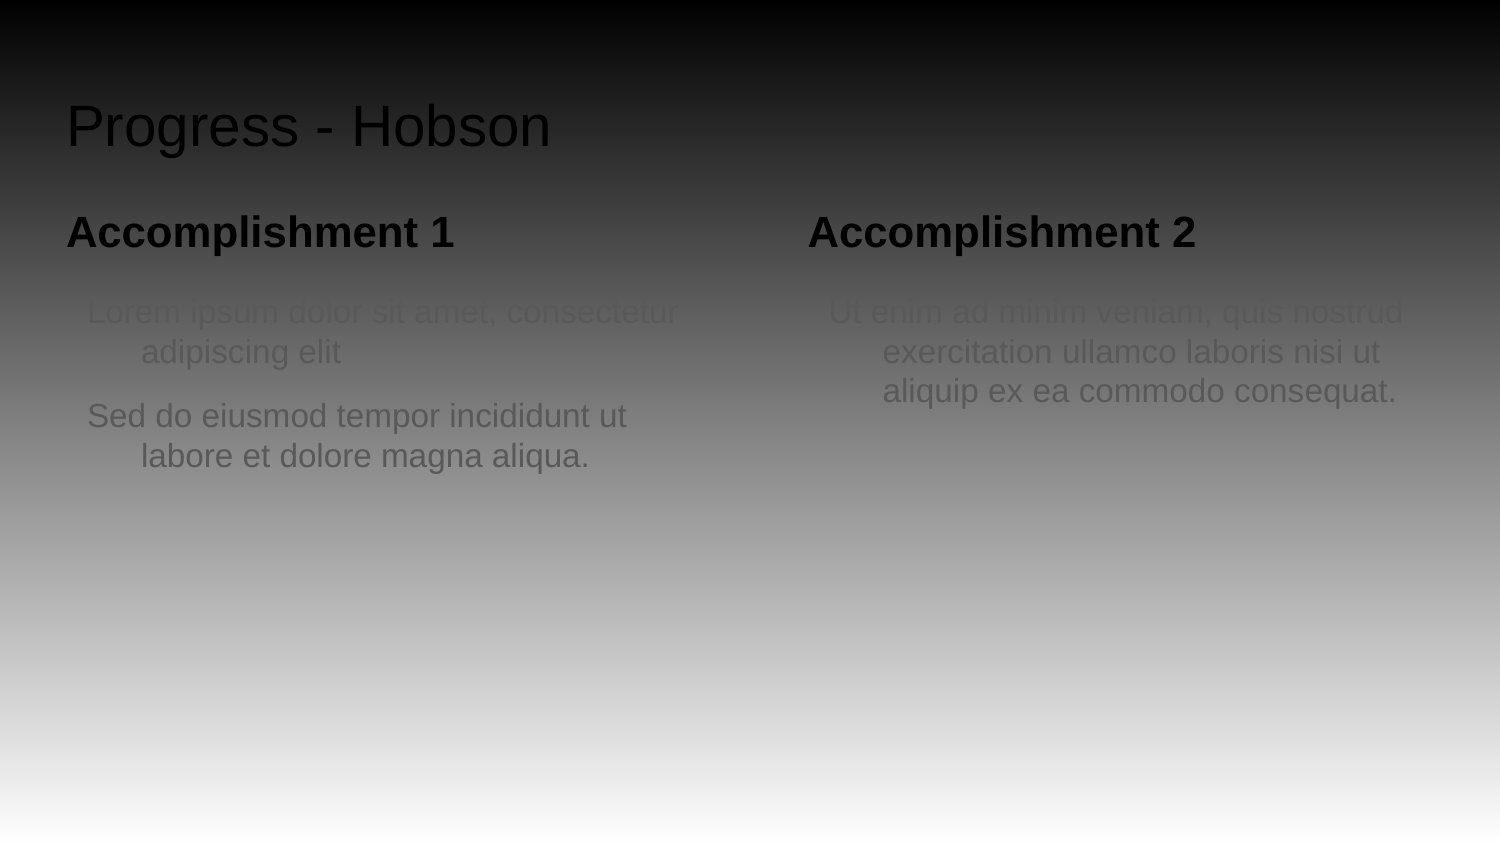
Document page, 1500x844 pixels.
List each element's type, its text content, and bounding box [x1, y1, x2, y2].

list Accomplishment 2 Ut enim ad minim veniam, quis nostrud exercitation ullamco laboris nisi ut aliquip ex ea commodo consequat. [792, 189, 1449, 750]
list Accomplishment 1 Lorem ipsum dolor sit amet, consectetur adipiscing elit Sed do eiusmod tempor incididunt ut labore et dolore magna aliqua. [51, 189, 708, 750]
title Progress - Hobson [51, 72, 1449, 167]
